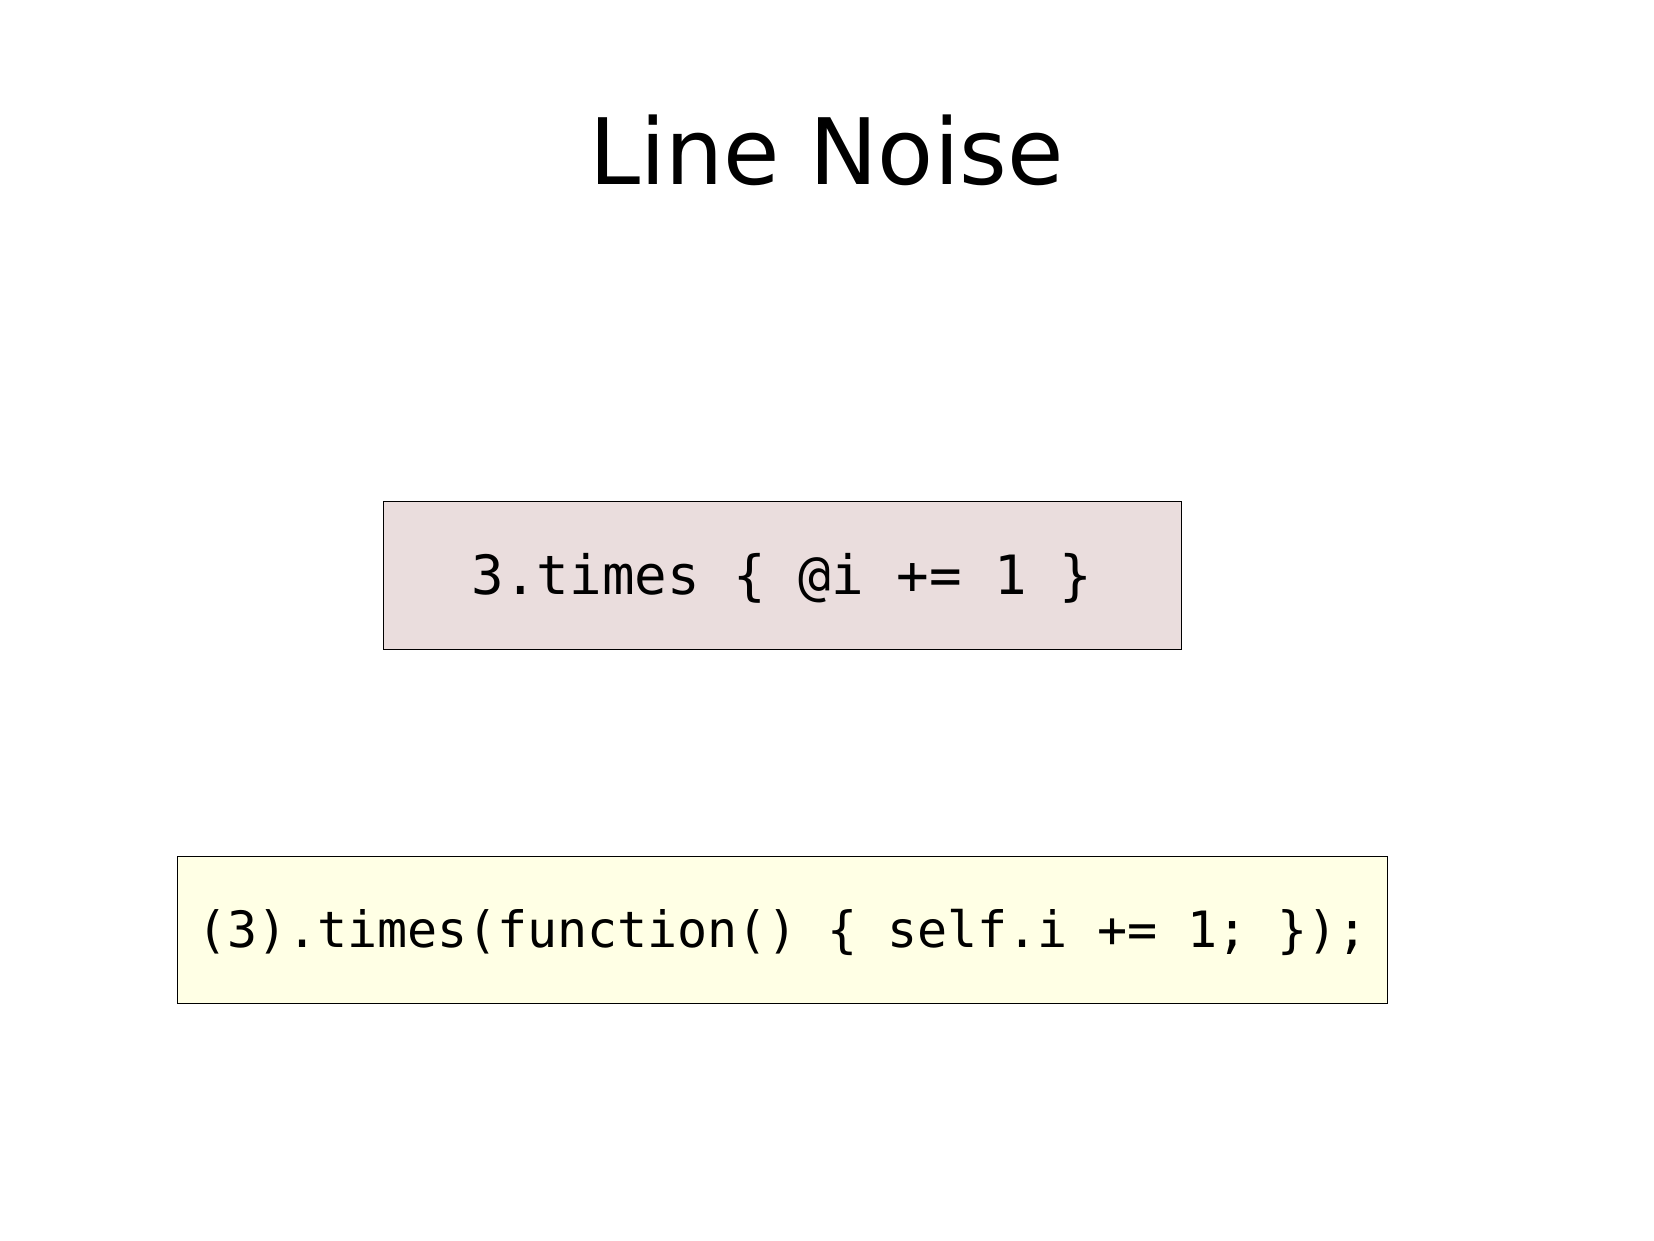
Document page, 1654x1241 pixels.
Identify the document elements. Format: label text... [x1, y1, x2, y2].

text_box (3).times(function() { self.i += 1; }); [177, 856, 1388, 1004]
title Line Noise [82, 56, 1571, 250]
text_box 3.times { @i += 1 } [383, 501, 1182, 650]
